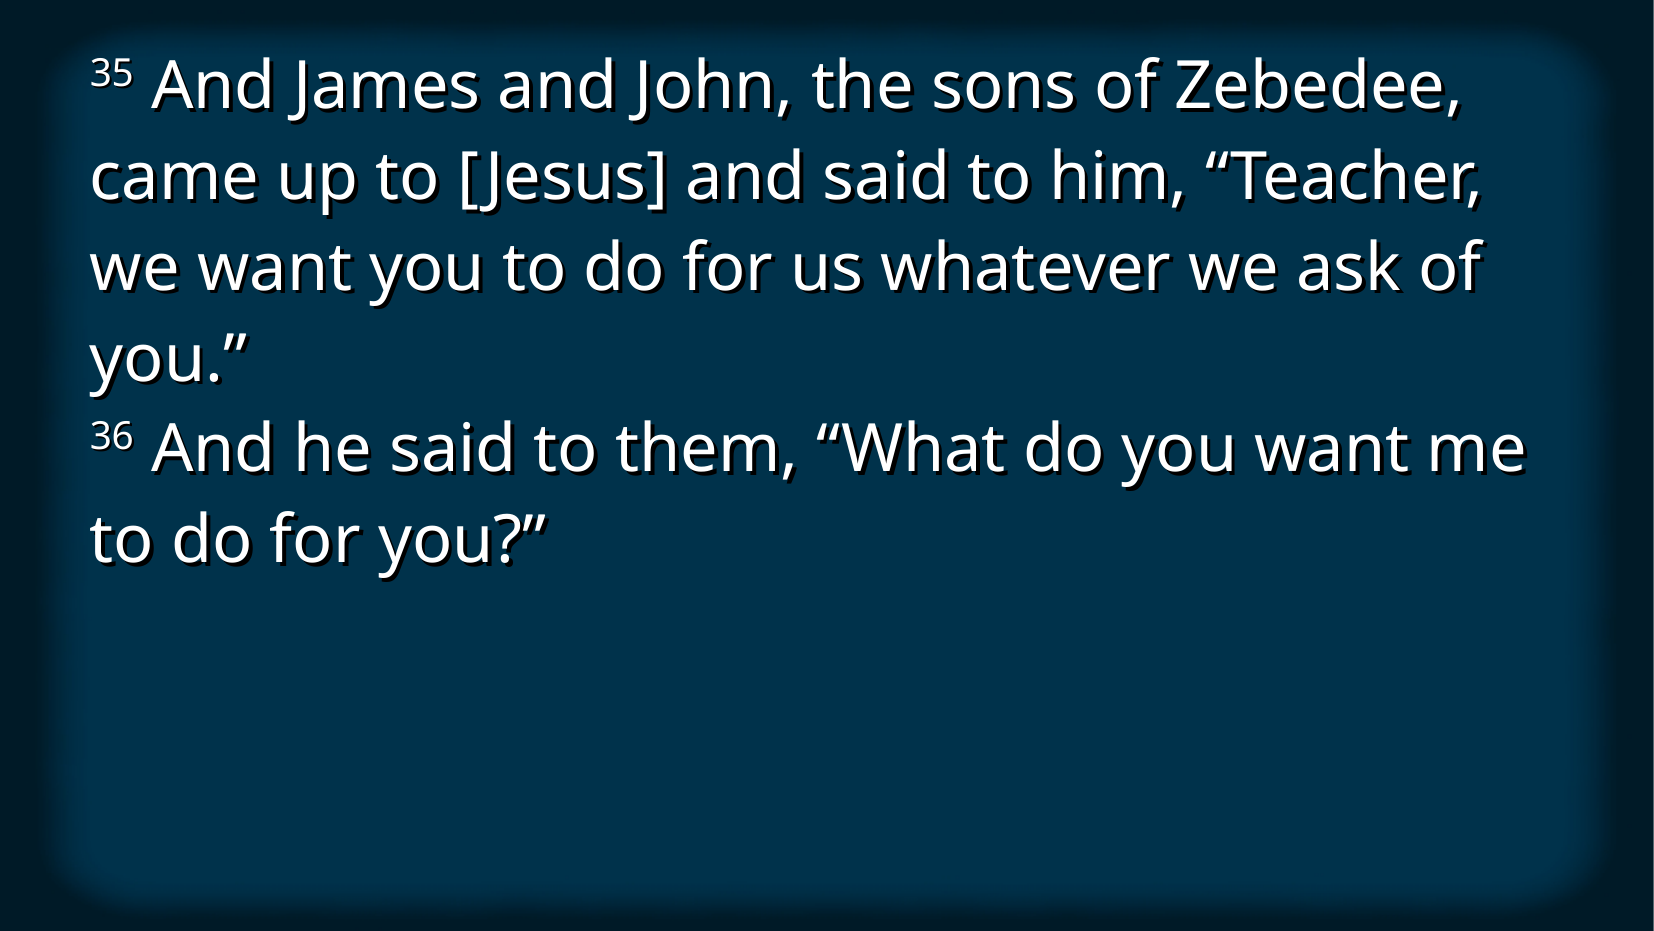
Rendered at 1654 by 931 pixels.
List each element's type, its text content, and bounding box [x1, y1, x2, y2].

text_box 35 And James and John, the sons of Zebedee, came up to [Jesus] and said to him, “Teacher, we want you to do for us whatever we ask of you.” 36 And he said to them, “What do you want me to do for you?” [75, 30, 1591, 489]
picture [0, 0, 1654, 931]
